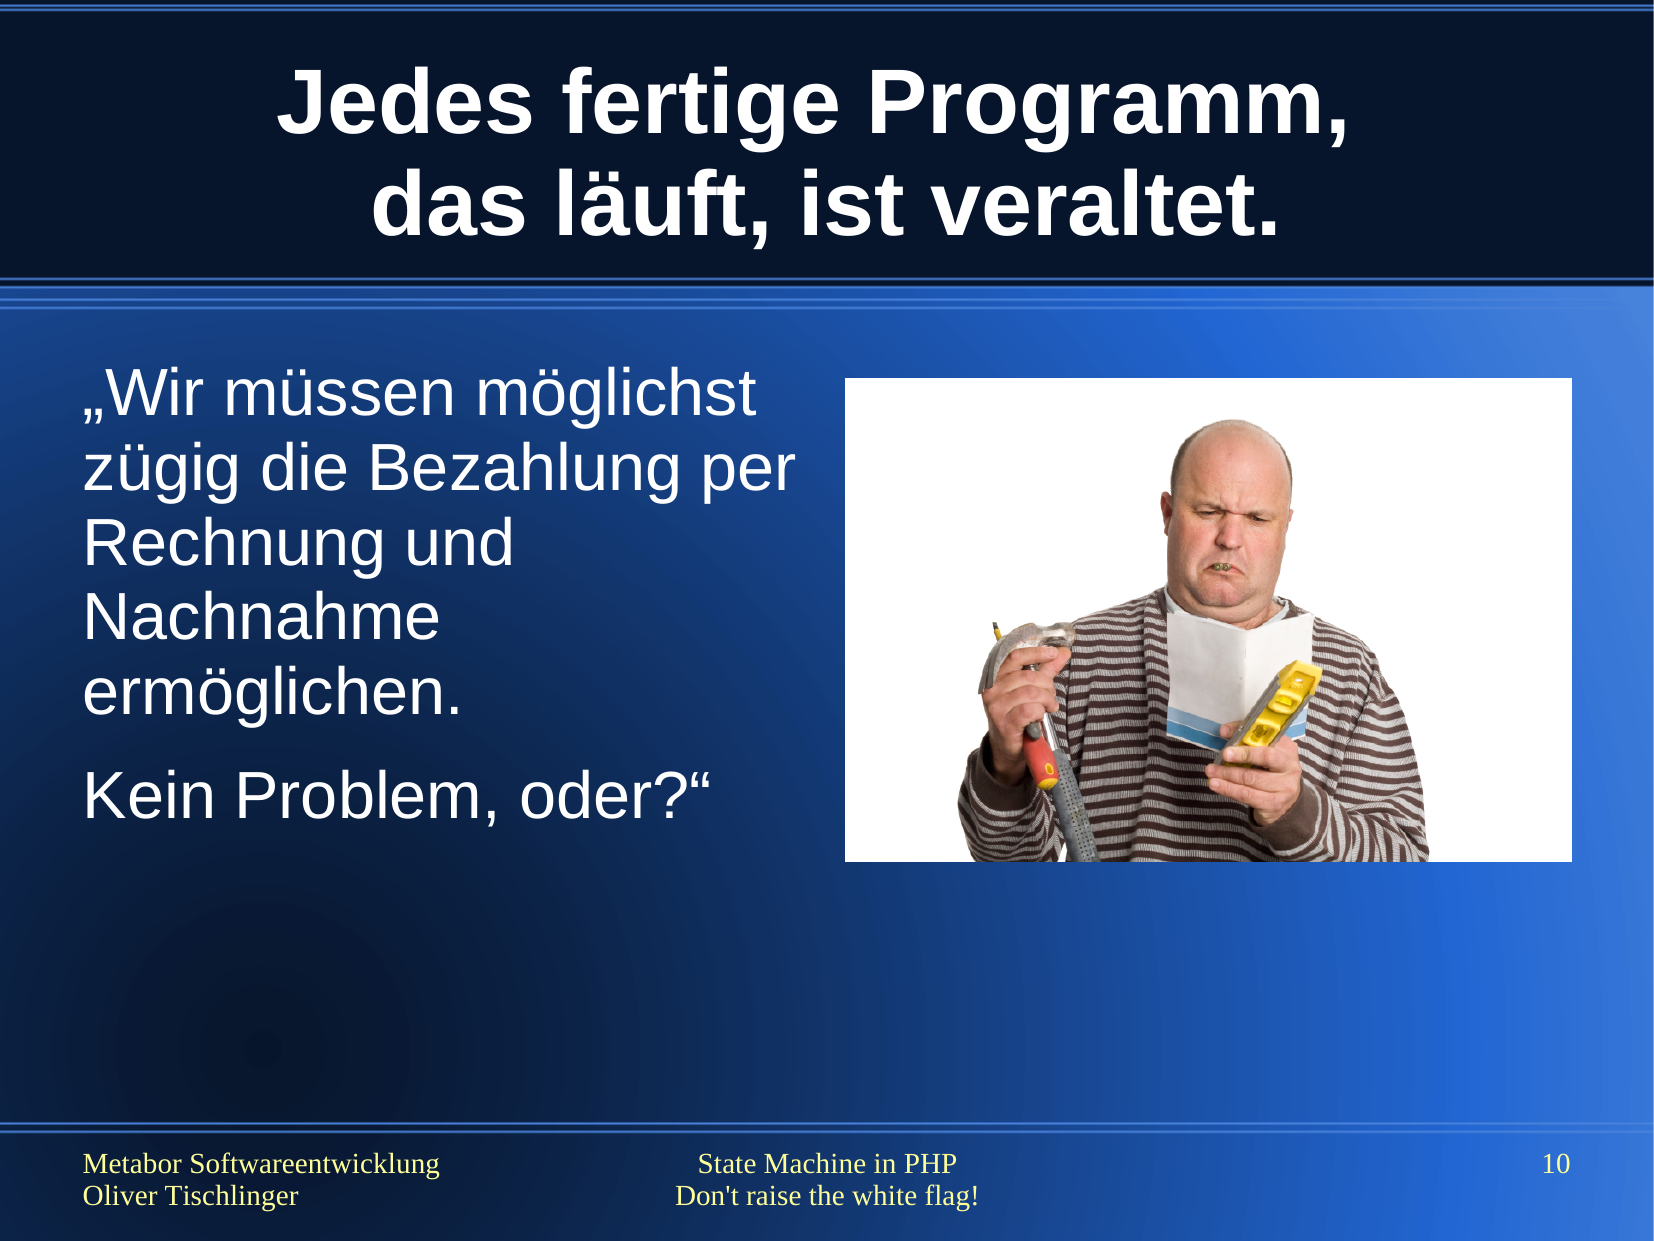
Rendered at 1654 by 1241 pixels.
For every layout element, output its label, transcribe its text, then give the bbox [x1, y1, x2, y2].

picture [0, 0, 1654, 1241]
list „Wir müssen möglichst zügig die Bezahlung per Rechnung und Nachnahme ermöglichen. Kein Problem, oder?“ [82, 355, 809, 1058]
title Jedes fertige Programm, das läuft, ist veraltet. [82, 49, 1571, 257]
